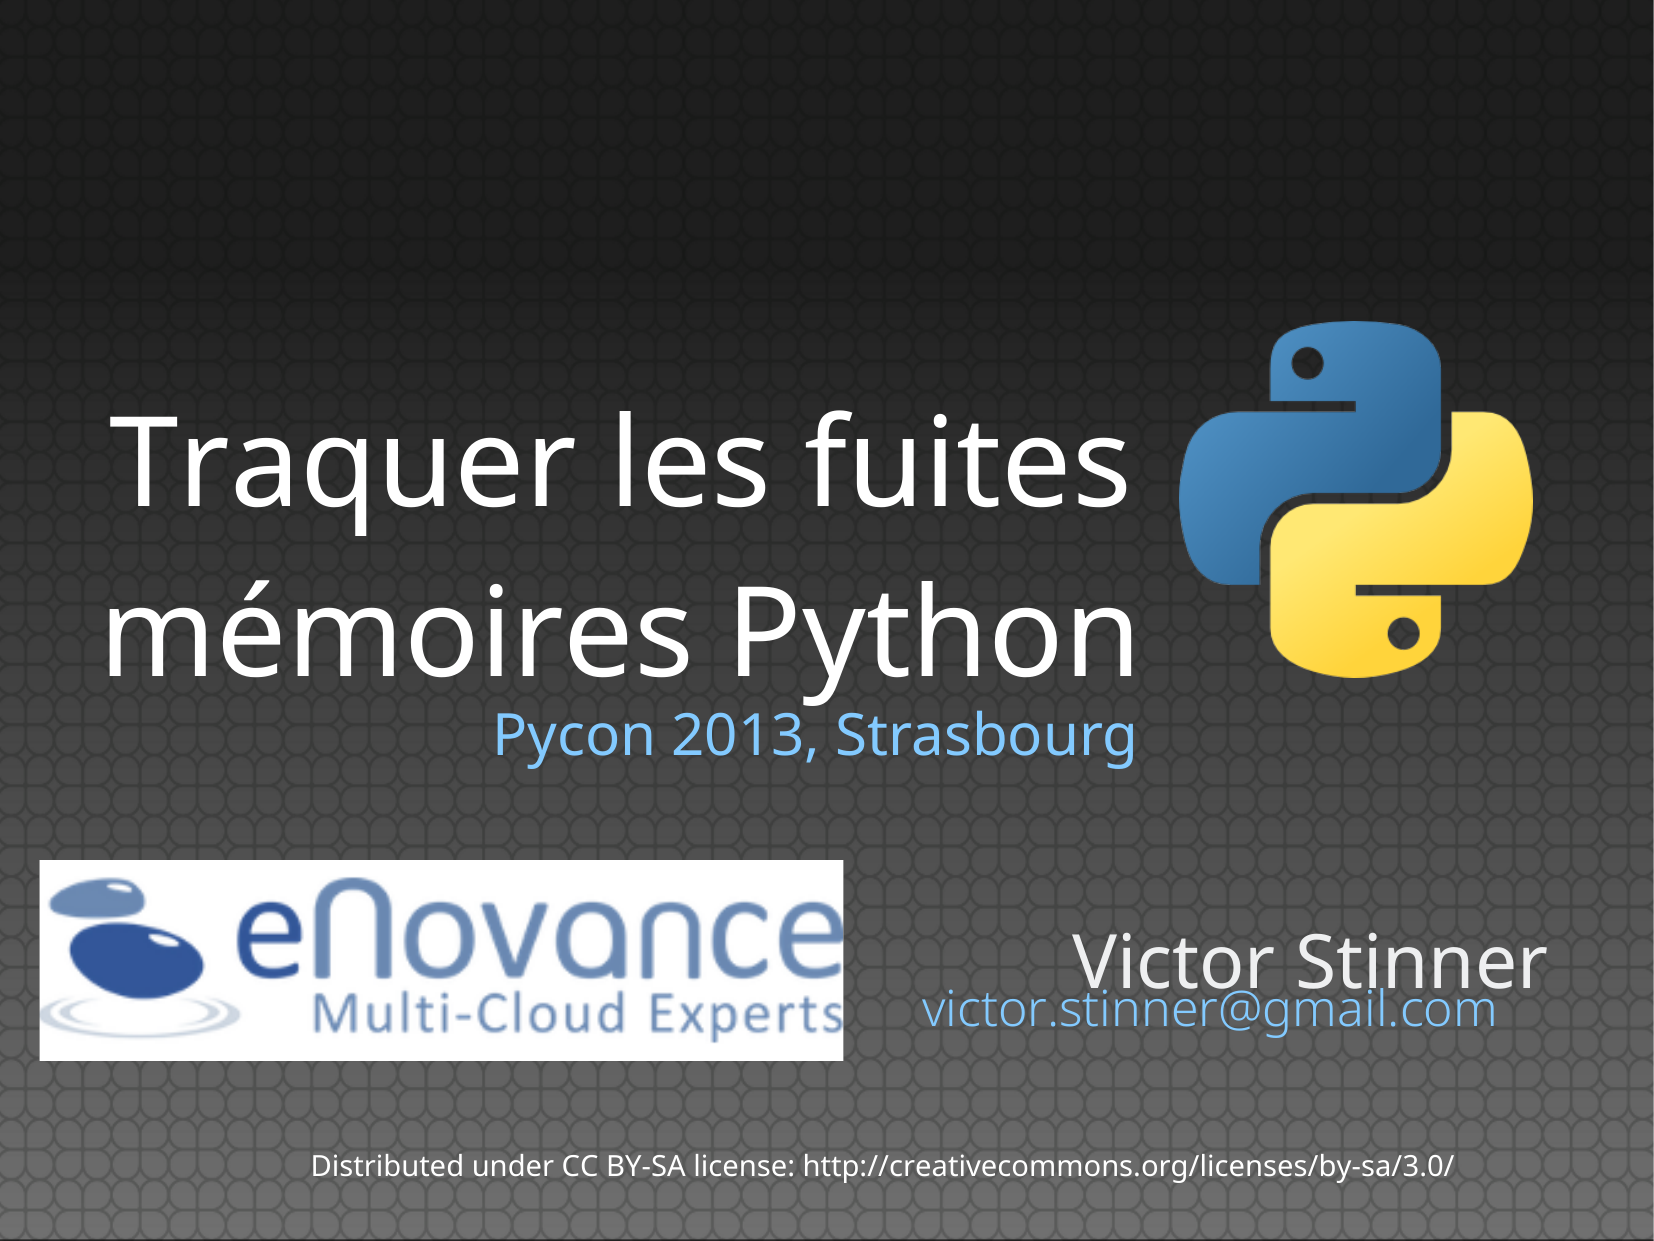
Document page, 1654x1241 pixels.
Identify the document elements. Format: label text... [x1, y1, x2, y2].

subtitle Pycon 2013, Strasbourg [142, 695, 1489, 771]
text_box Distributed under CC BY-SA license: http://creativecommons.org/licenses/by-sa/3.0/ [233, 1144, 1456, 1204]
text_box Traquer les fuites mémoires Python [63, 372, 1179, 627]
text_box victor.stinner@gmail.com [922, 973, 1571, 1024]
picture [0, 0, 1654, 1241]
text_box Victor Stinner [1057, 900, 1596, 992]
